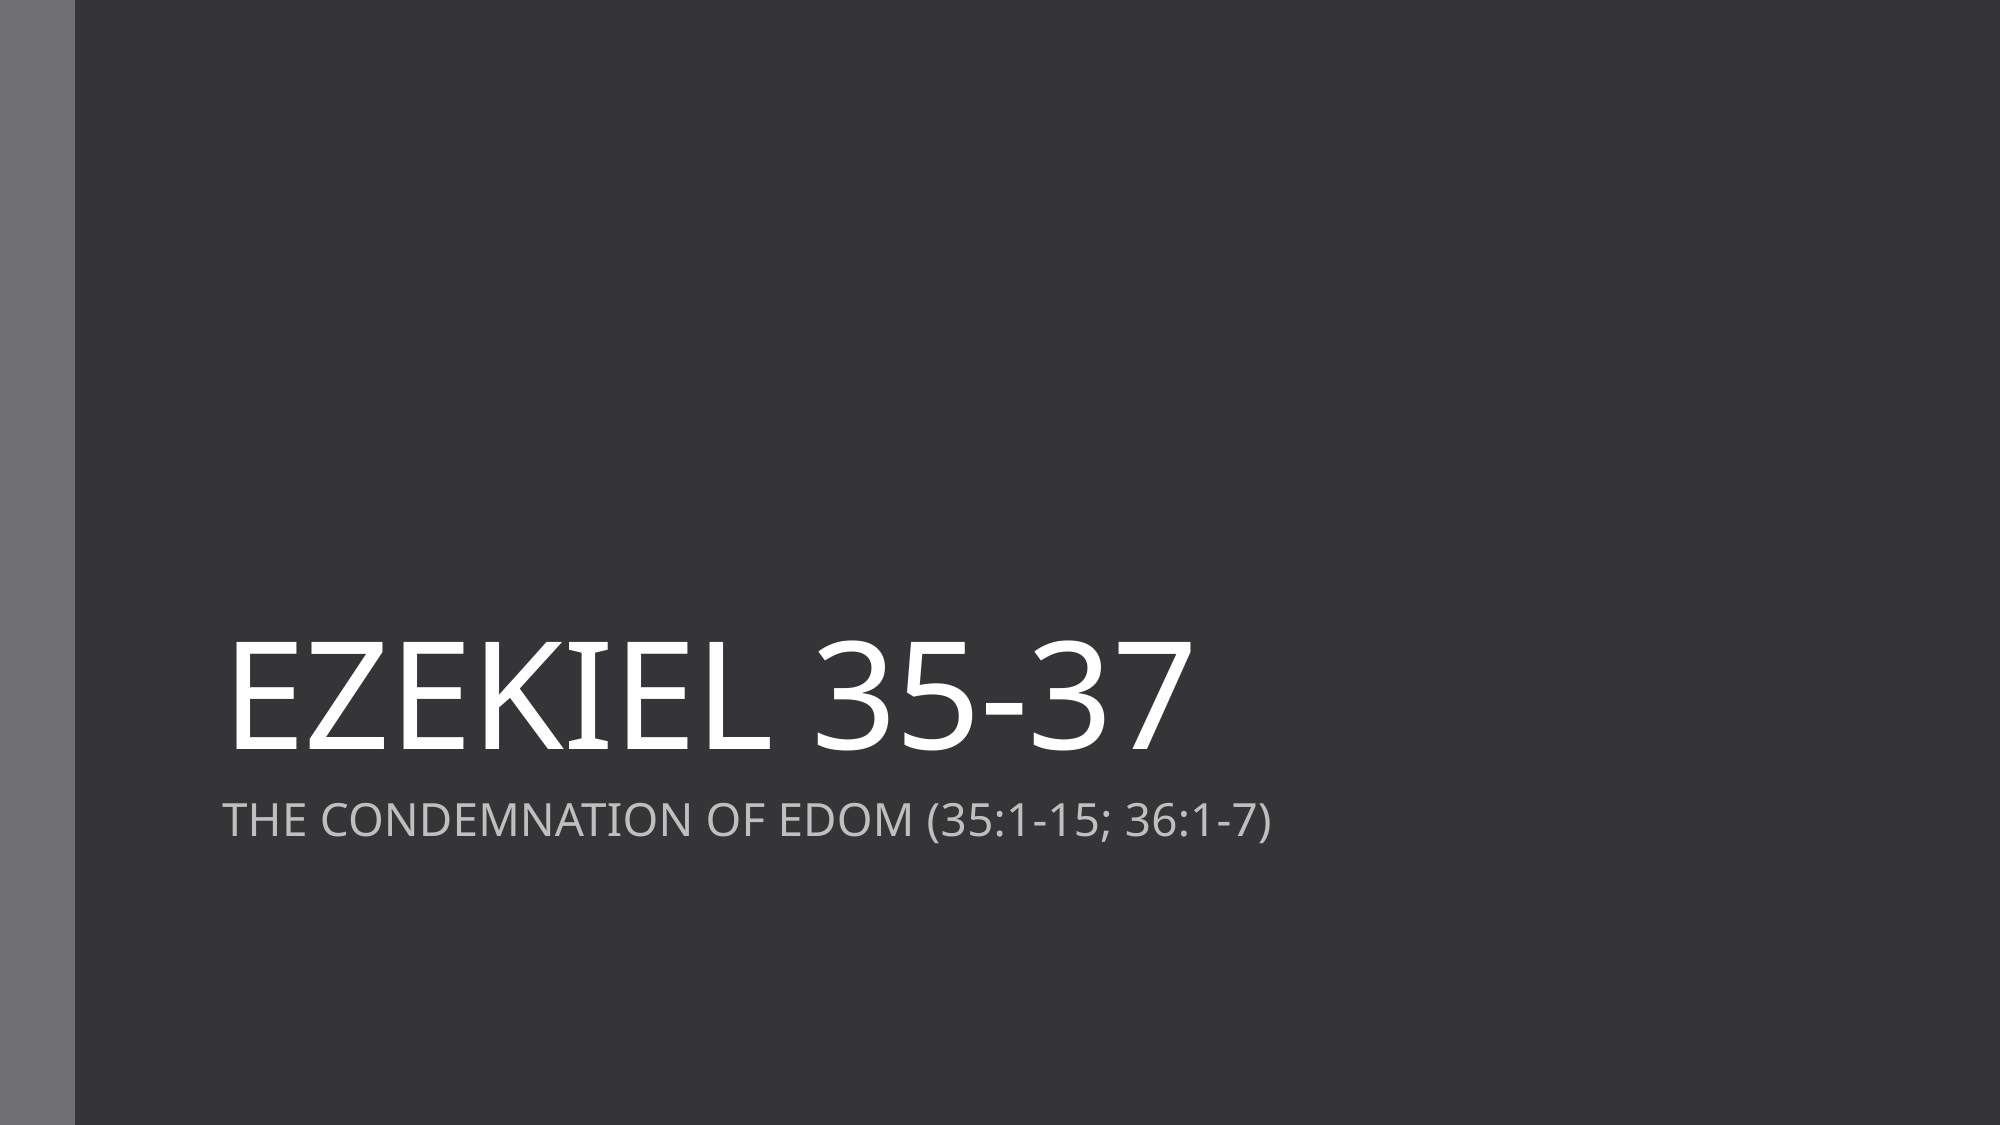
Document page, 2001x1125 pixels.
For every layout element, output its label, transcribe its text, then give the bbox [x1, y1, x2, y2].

subtitle THE CONDEMNATION OF EDOM (35:1-15; 36:1-7) [206, 787, 1752, 1066]
title EZEKIEL 35-37 [206, 124, 1752, 787]
